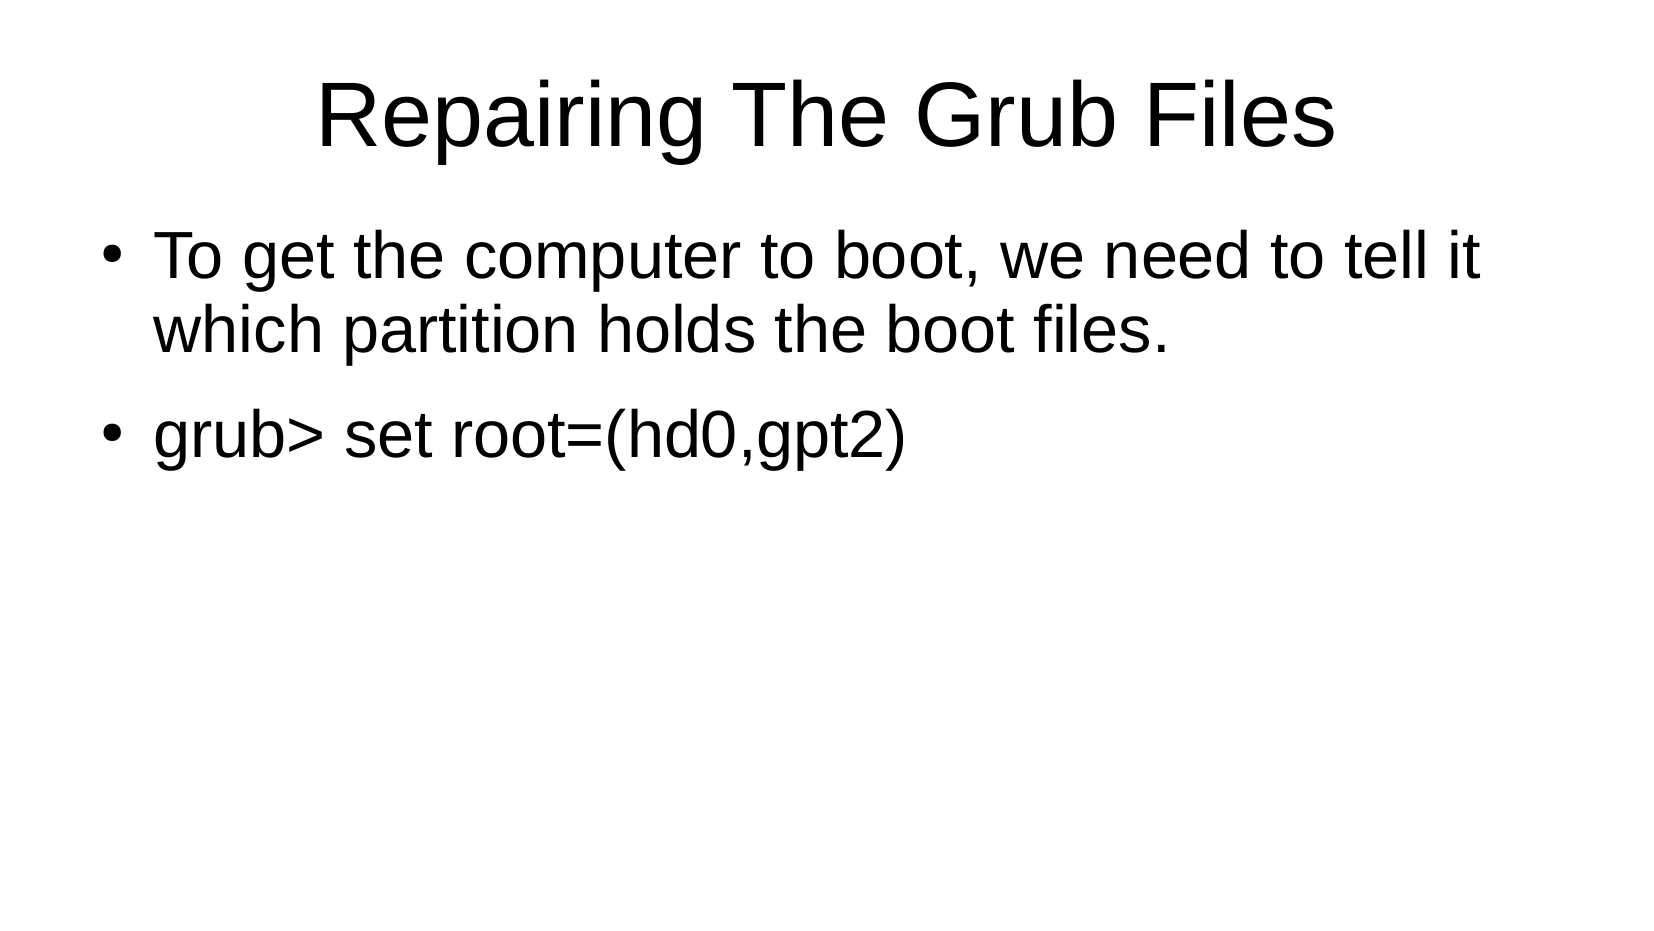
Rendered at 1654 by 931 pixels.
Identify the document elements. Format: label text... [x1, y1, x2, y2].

title Repairing The Grub Files [82, 37, 1571, 193]
list To get the computer to boot, we need to tell it which partition holds the boot files. grub> set root=(hd0,gpt2) [82, 217, 1571, 758]
